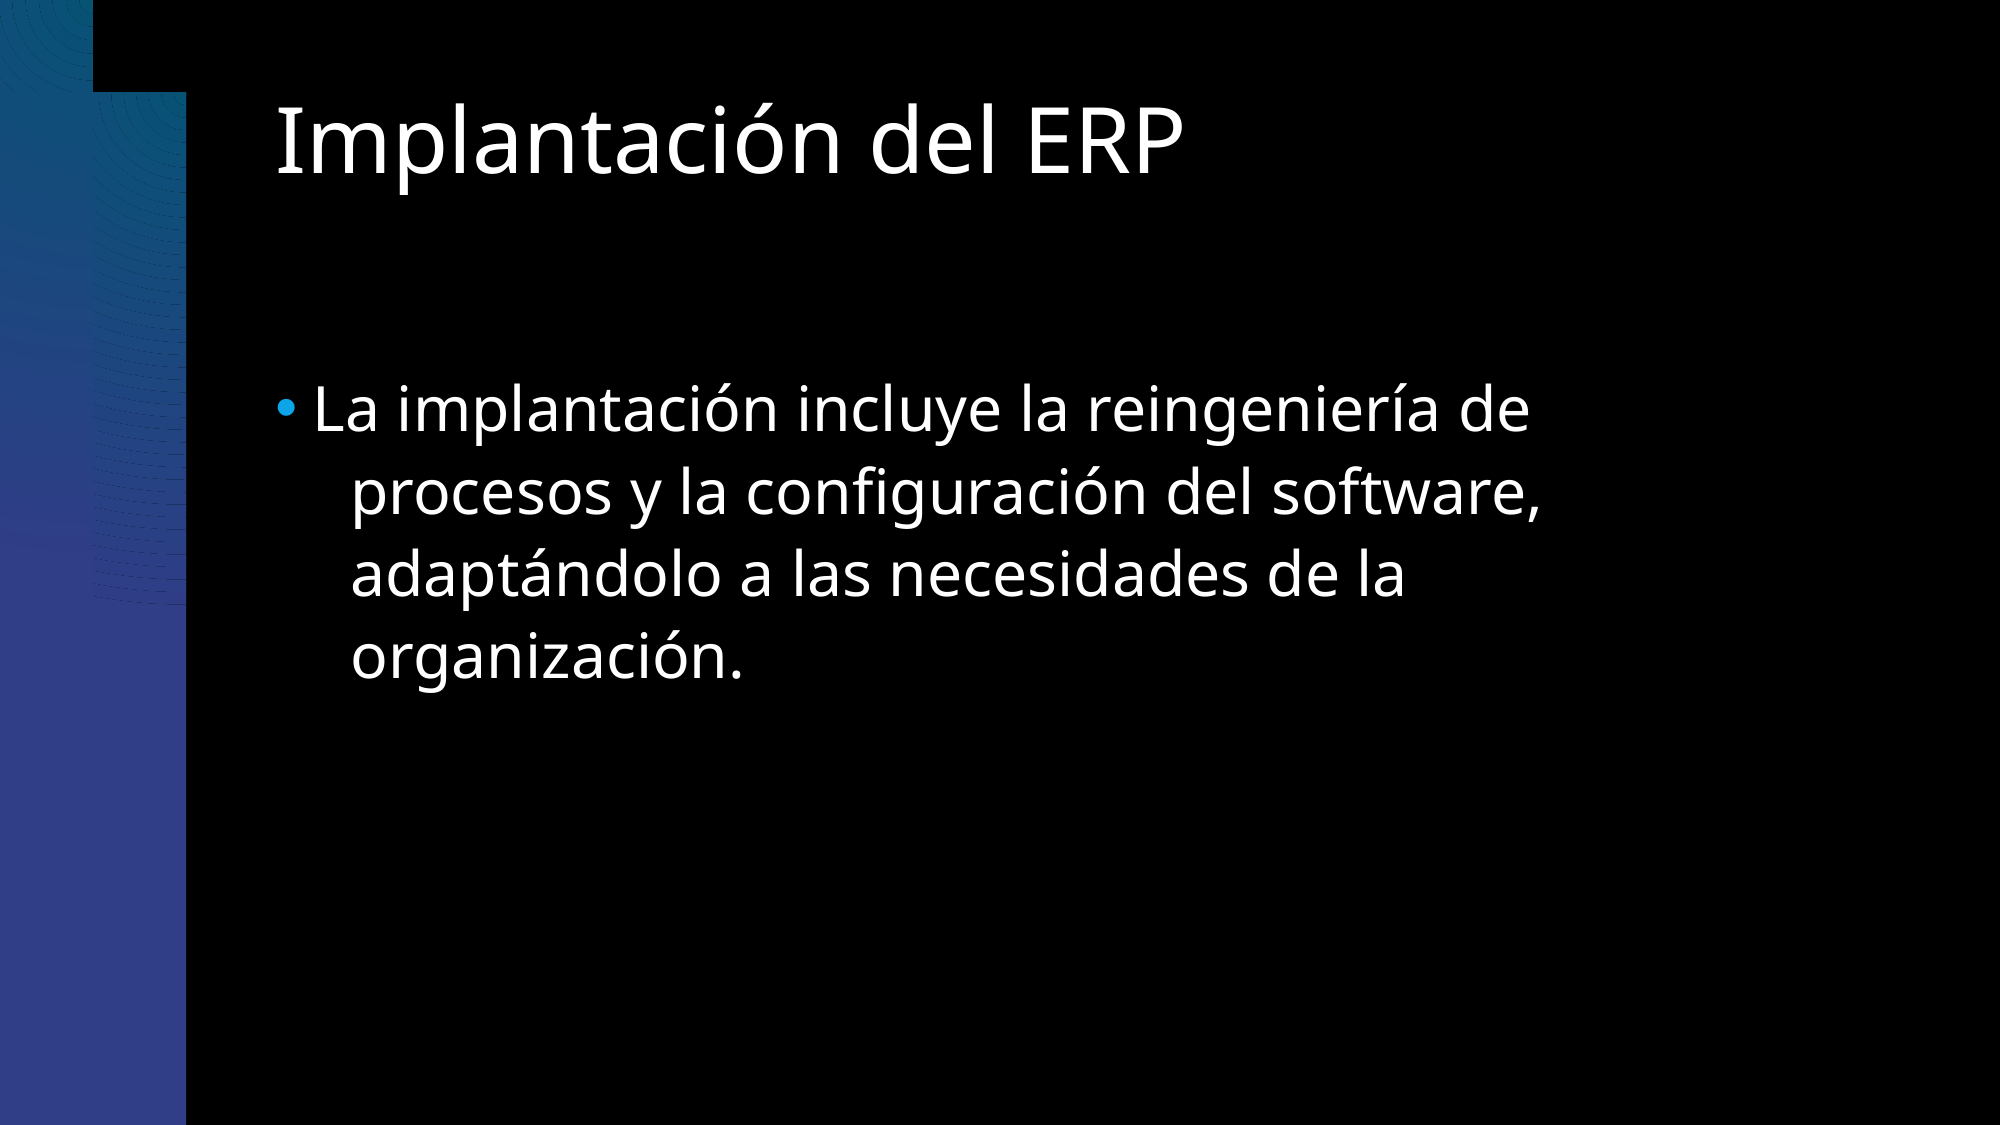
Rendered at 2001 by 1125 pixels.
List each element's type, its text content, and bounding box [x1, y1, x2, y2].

list La implantación incluye la reingeniería de procesos y la configuración del software, adaptándolo a las necesidades de la organización. [260, 354, 1817, 999]
title Implantación del ERP [260, 74, 1817, 330]
